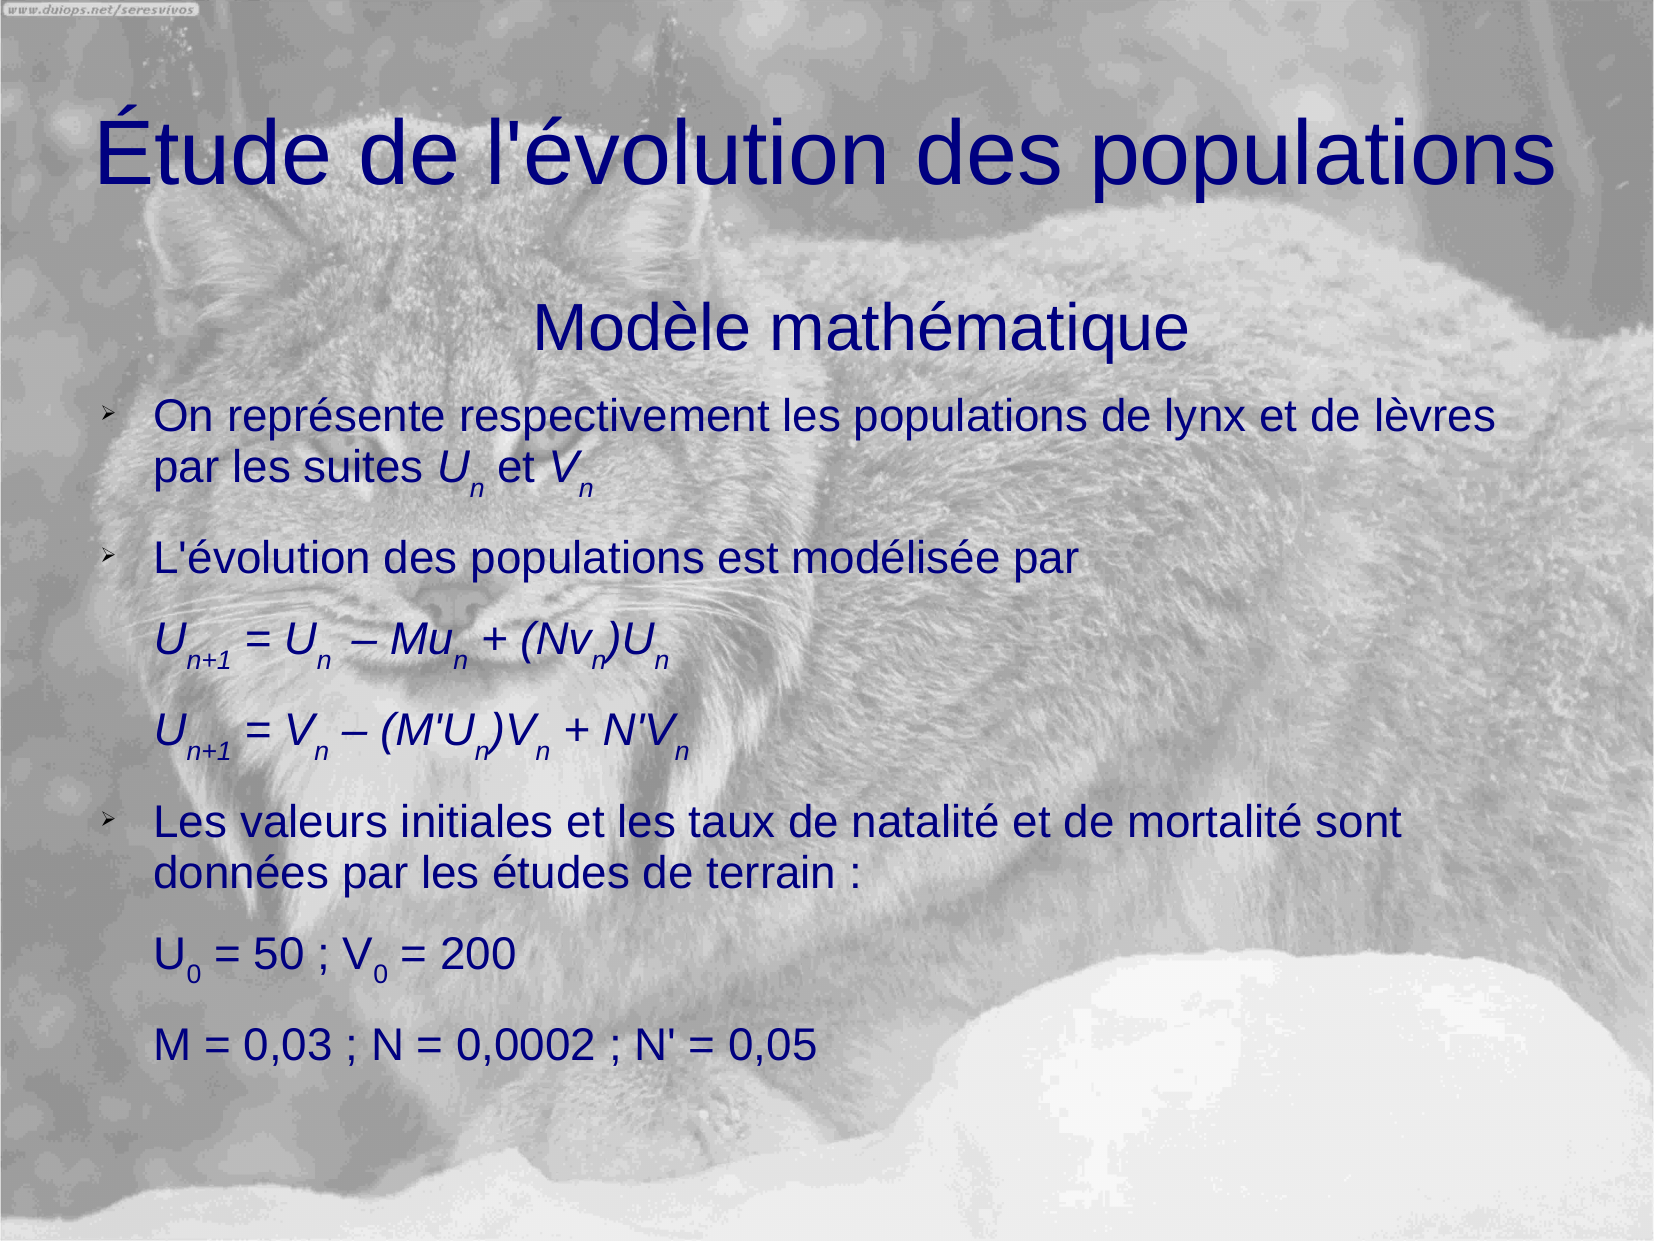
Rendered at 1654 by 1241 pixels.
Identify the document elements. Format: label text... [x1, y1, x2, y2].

list On représente respectivement les populations de lynx et de lèvres par les suites Un et Vn L'évolution des populations est modélisée par Un+1 = Un – Mun + (Nvn)Un Un+1 = Vn – (M'Un)Vn + N'Vn Les valeurs initiales et les taux de natalité et de mortalité sont données par les études de terrain : U0 = 50 ; V0 = 200 M = 0,03 ; N = 0,0002 ; N' = 0,05 [82, 389, 1571, 1217]
list Modèle mathématique [82, 290, 1571, 389]
title Étude de l'évolution des populations [82, 49, 1571, 257]
picture [0, 0, 1654, 1241]
